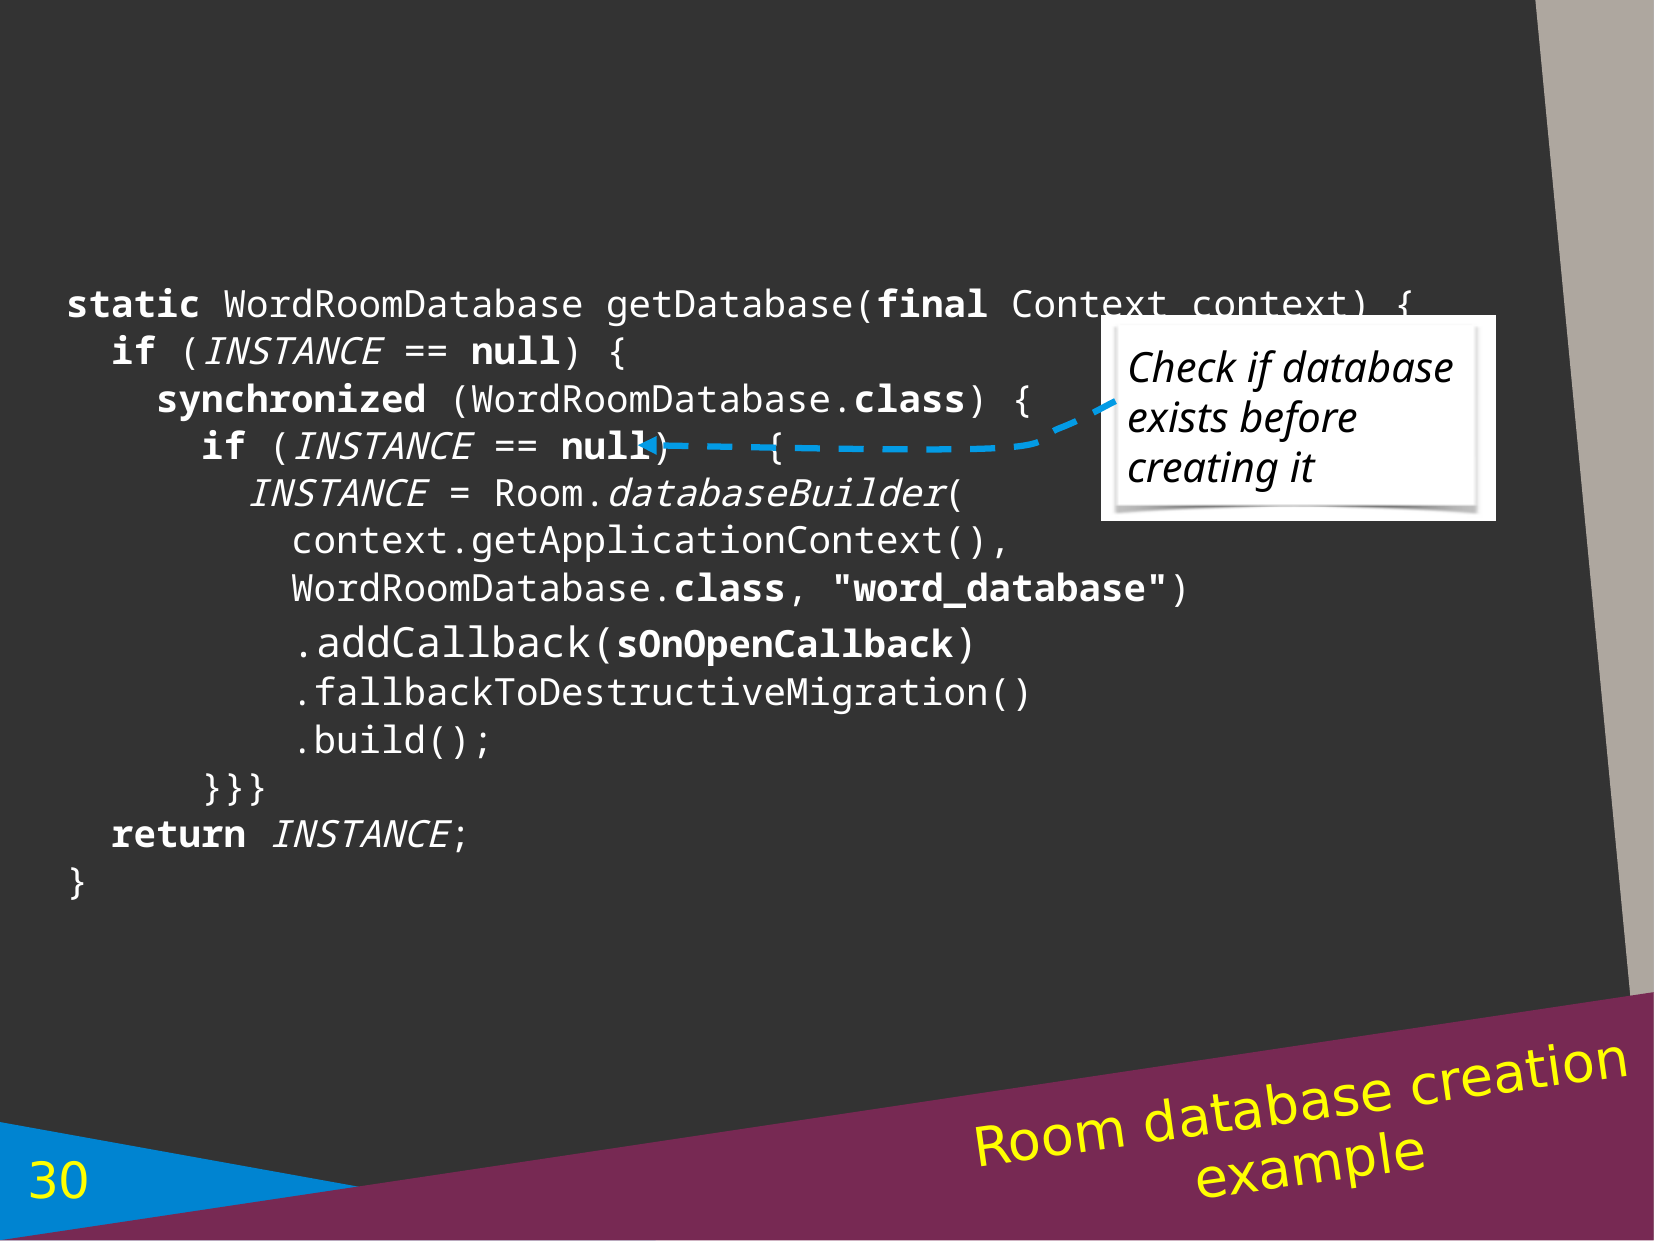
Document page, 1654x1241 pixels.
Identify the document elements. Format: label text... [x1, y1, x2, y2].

text_box Check if database exists before creating it [1112, 325, 1470, 491]
list static WordRoomDatabase getDatabase(final Context context) { if (INSTANCE == null) { synchronized (WordRoomDatabase.class) { if (INSTANCE == null) { INSTANCE = Room.databaseBuilder( context.getApplicationContext(), WordRoomDatabase.class, "word_database") .addCallback(sOnOpenCallback) .fallbackToDestructiveMigration() .build(); }}} return INSTANCE; } [51, 262, 1449, 829]
picture [1101, 315, 1496, 521]
title Room database creation example [956, 995, 1654, 1241]
